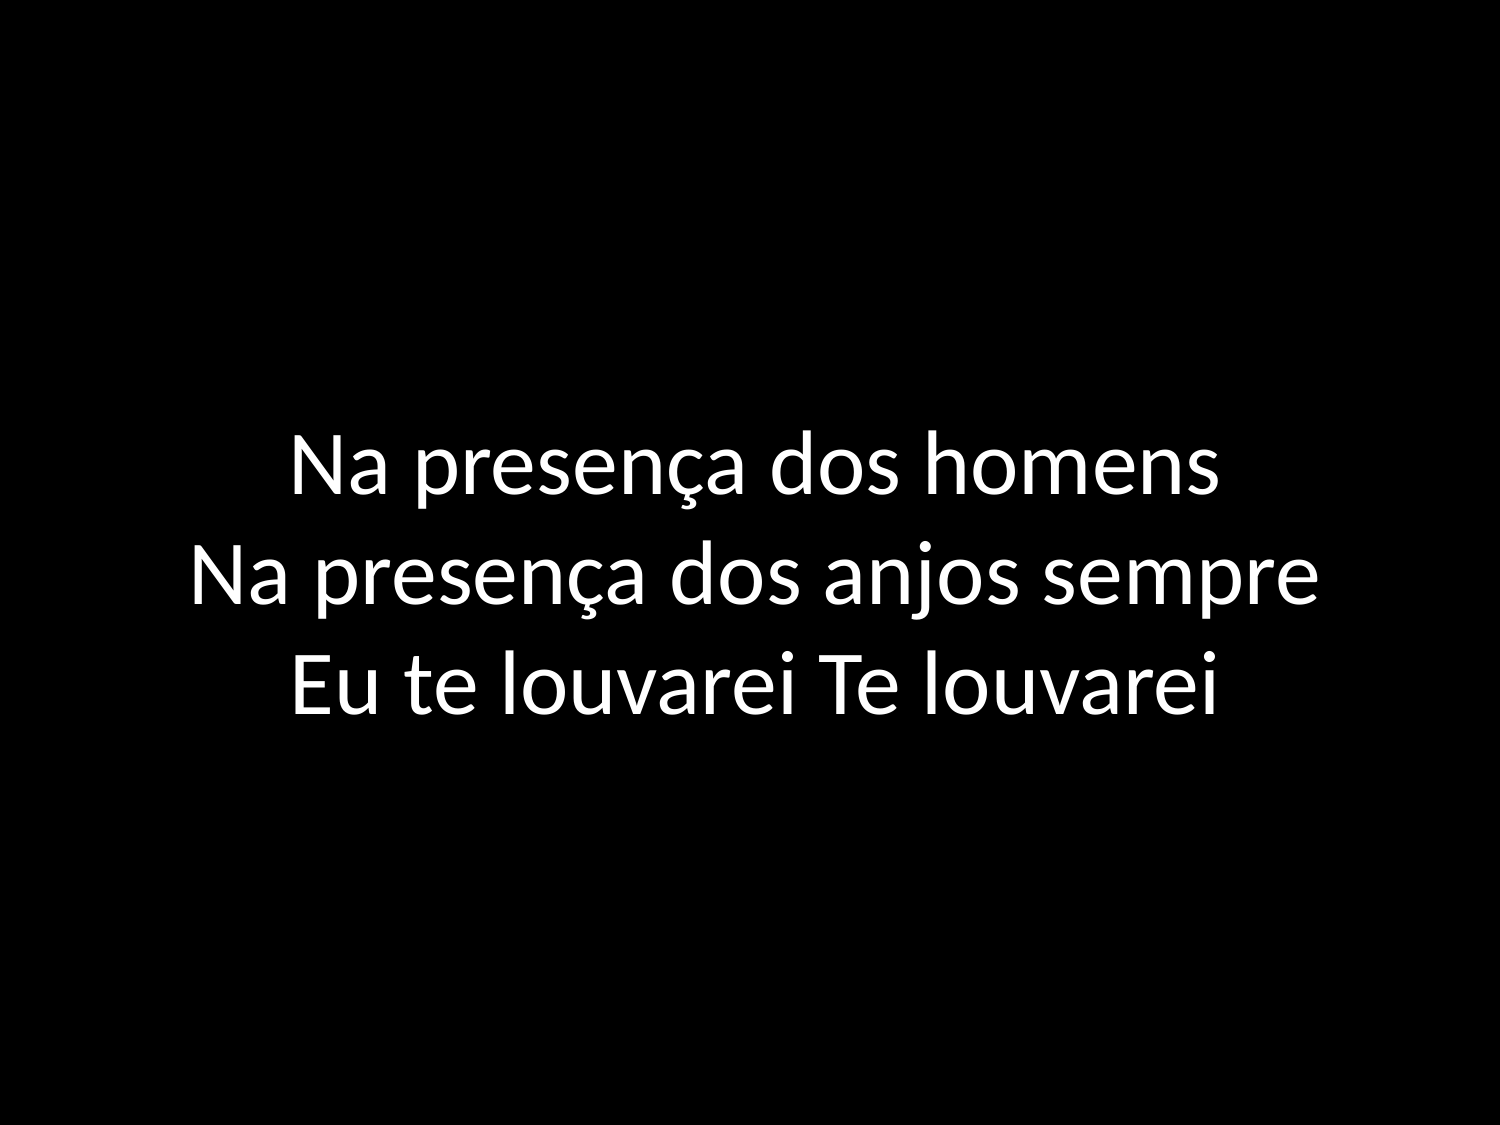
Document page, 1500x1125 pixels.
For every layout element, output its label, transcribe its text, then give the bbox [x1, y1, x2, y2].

title Na presença dos homens Na presença dos anjos sempre Eu te louvarei Te louvarei [58, 45, 1454, 1090]
